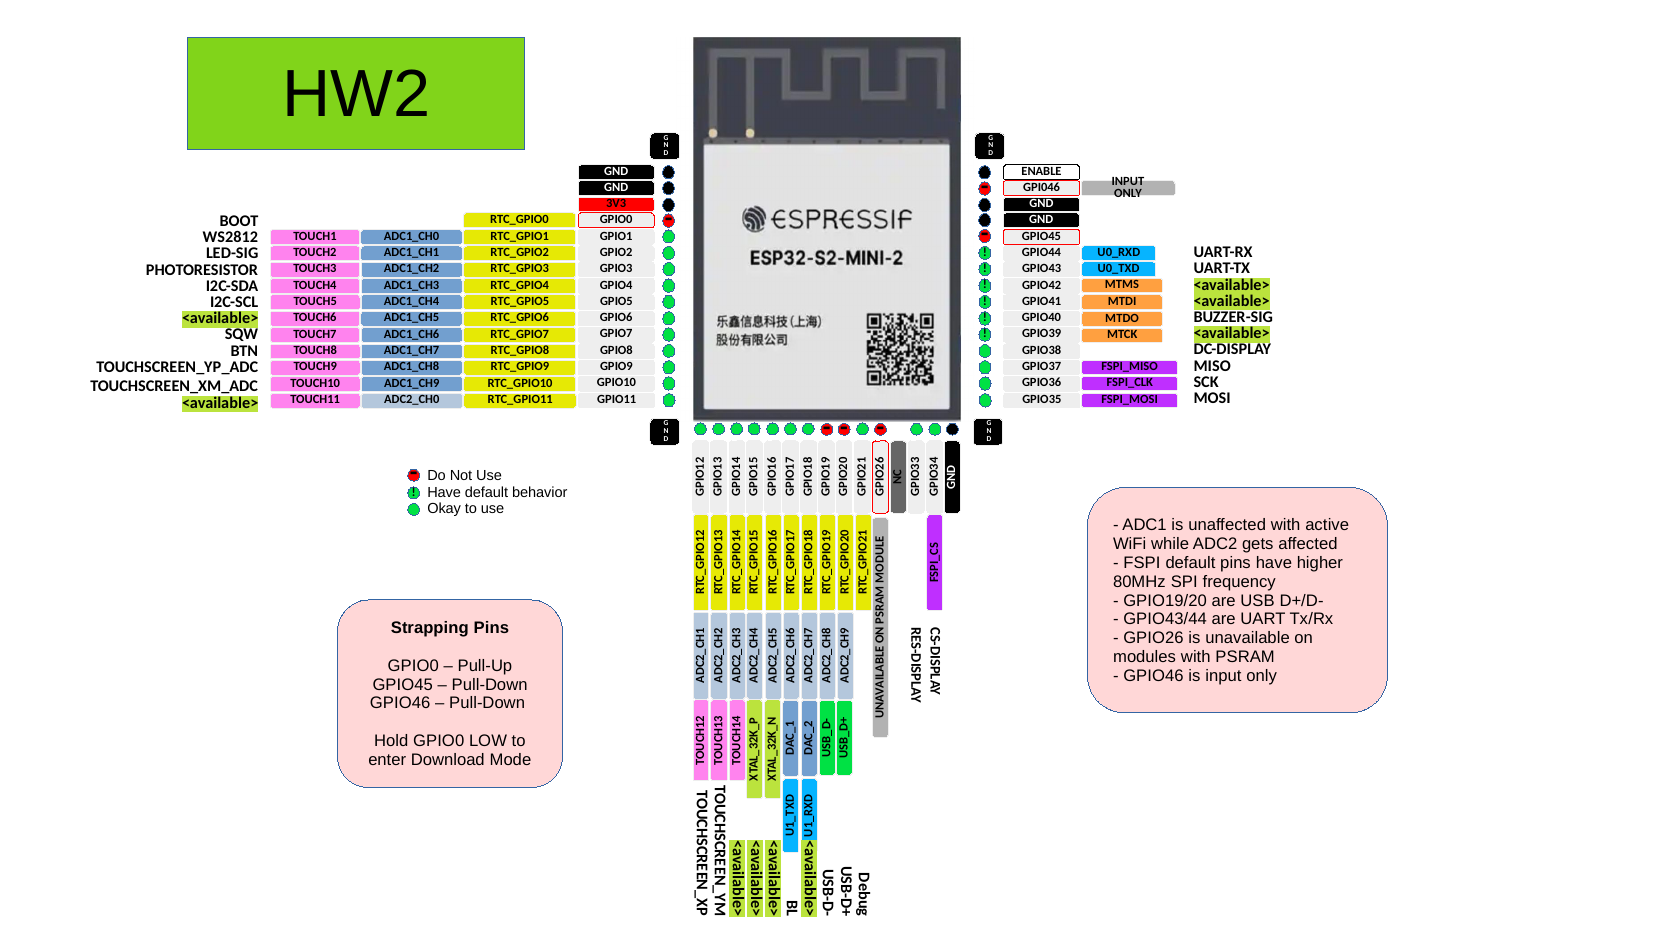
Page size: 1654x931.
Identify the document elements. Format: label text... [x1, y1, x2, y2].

text_box [662, 327, 675, 342]
text_box [662, 278, 675, 293]
text_box [856, 422, 869, 435]
text_box ENABLE [1003, 164, 1080, 180]
text_box GPIO41 [1003, 294, 1080, 310]
text_box ! [978, 311, 991, 326]
text_box RTC_GPIO13 [710, 514, 728, 611]
text_box GPIO1 [578, 229, 655, 245]
text_box UNAVAILABLE ON PSRAM MODULE [872, 517, 889, 738]
text_box GPIO2 [578, 245, 655, 261]
text_box GPIO40 [1003, 311, 1080, 326]
text_box ADC1_CH7 [361, 344, 463, 359]
text_box TOUCH11 [273, 393, 361, 409]
text_box GPIO0 [578, 212, 655, 228]
text_box ADC1_CH0 [360, 229, 463, 245]
text_box ADC1_CH6 [361, 327, 463, 343]
text_box CS-DISPLAY RES-DISPLAY [900, 612, 954, 755]
text_box GPIO38 [1003, 343, 1080, 359]
text_box ! [978, 278, 991, 293]
text_box TOUCH8 [273, 344, 361, 359]
text_box GPIO26 [872, 440, 889, 514]
text_box ADC2_CH8 [819, 612, 836, 668]
text_box RTC_GPIO14 [729, 514, 746, 611]
text_box RTC_GPIO16 [765, 514, 782, 611]
text_box GND [649, 132, 680, 160]
text_box GPIO5 [578, 294, 655, 310]
text_box [662, 295, 675, 309]
text_box [979, 360, 991, 374]
text_box NC [890, 440, 907, 514]
text_box TOUCH5 [273, 294, 361, 310]
text_box ADC2_CH7 [801, 612, 818, 668]
text_box GPIO36 [1003, 376, 1080, 392]
text_box GPIO42 [1003, 278, 1080, 294]
text_box TOUCH7 [273, 327, 360, 343]
text_box GPIO35 [1003, 393, 1080, 408]
text_box [815, 452, 821, 526]
text_box RTC_GPIO11 [463, 393, 577, 409]
text_box Do Not Use Have default behavior Okay to use [412, 460, 601, 532]
text_box - [662, 213, 675, 228]
text_box [662, 198, 675, 212]
text_box MTCK [1081, 328, 1163, 343]
text_box ! [978, 327, 991, 342]
text_box RTC_GPIO17 [783, 514, 800, 611]
text_box [662, 376, 675, 391]
text_box FSPI_MISO [1081, 360, 1178, 375]
text_box GPIO3 [578, 261, 655, 277]
text_box ADC1_CH3 [361, 278, 463, 294]
text_box RTC_GPIO3 [463, 262, 576, 278]
text_box RTC_GPIO10 [463, 376, 576, 392]
text_box ADC2_CH3 [729, 612, 746, 668]
text_box GPIO4 [578, 278, 655, 294]
text_box GPIO39 [1003, 327, 1080, 343]
text_box ADC2_CH2 [710, 612, 728, 668]
text_box ADC2_CH1 [693, 612, 709, 668]
text_box [979, 376, 992, 391]
text_box [712, 423, 725, 435]
text_box [978, 165, 991, 179]
text_box UART-RX UART-TX <available> <available> BUZZER-SIG <available> DC-DISPLAY MISO SCK MOSI [1178, 237, 1313, 420]
text_box GND [578, 180, 655, 196]
text_box [407, 503, 412, 515]
text_box RTC_GPIO9 [463, 360, 576, 376]
text_box - [407, 469, 412, 481]
text_box [662, 344, 675, 358]
text_box [979, 393, 992, 408]
text_box TOUCH10 [273, 376, 361, 392]
text_box - [838, 423, 851, 436]
text_box [730, 422, 743, 435]
text_box ADC2_CH9 [837, 612, 854, 668]
text_box RTC_GPIO20 [837, 514, 854, 611]
text_box GPIO33 [908, 440, 925, 514]
text_box FSPI_CS [926, 514, 943, 611]
text_box RTC_GPIO6 [463, 311, 576, 327]
text_box GPIO34 [926, 440, 943, 514]
text_box MTDI [1081, 294, 1163, 310]
text_box TOUCH9 [273, 360, 361, 376]
text_box [928, 423, 941, 436]
text_box [766, 422, 779, 435]
text_box ADC2_CH5 [765, 612, 782, 668]
text_box RTC_GPIO19 [819, 514, 836, 611]
text_box [868, 452, 911, 526]
text_box GPIO10 [578, 376, 655, 392]
text_box GPIO11 [578, 393, 655, 408]
text_box GPIO16 [764, 440, 781, 514]
text_box [662, 311, 675, 325]
text_box ADC1_CH2 [361, 262, 463, 278]
text_box [978, 198, 991, 212]
text_box - ADC1 is unaffected with active WiFi while ADC2 gets affected - FSPI default pins have higher 80MHz SPI frequency - GPIO19/20 are USB D+/D- - GPIO43/44 are UART Tx/Rx - GPIO26 is unavailable on modules with PSRAM - GPIO46 is input only [1087, 487, 1388, 713]
text_box ! [979, 295, 991, 309]
text_box RTC_GPIO12 [693, 514, 709, 611]
text_box RTC_GPIO21 [855, 514, 872, 611]
text_box [662, 246, 675, 260]
text_box GND [578, 164, 655, 180]
text_box TOUCH4 [273, 278, 360, 294]
text_box TOUCH3 [273, 262, 360, 278]
text_box RTC_GPIO2 [463, 245, 576, 261]
text_box ADC1_CH5 [360, 311, 463, 327]
text_box RTC_GPIO7 [463, 327, 576, 343]
text_box GND [973, 418, 1003, 446]
text_box MTDO [1081, 311, 1163, 327]
text_box [662, 229, 675, 243]
text_box [663, 393, 676, 407]
text_box - [874, 423, 887, 436]
text_box [662, 360, 675, 374]
text_box INPUT ONLY [1081, 180, 1176, 196]
text_box MTMS [1081, 278, 1163, 293]
text_box 3V3 [578, 197, 655, 212]
text_box [779, 452, 785, 526]
text_box GND [944, 440, 961, 514]
text_box [946, 423, 959, 436]
text_box ADC2_CH0 [361, 393, 463, 409]
text_box - [978, 229, 991, 243]
text_box GPIO7 [578, 327, 655, 343]
text_box GPIO17 [782, 440, 799, 514]
text_box Debug USB-D+ USB-D- <available> BL <available> <available> <available> TOUCHSCREEN_YM TOUCHSCREEN_XP [685, 668, 881, 931]
text_box RTC_GPIO0 [463, 212, 576, 228]
text_box GPIO8 [578, 343, 655, 359]
text_box GND [649, 418, 680, 446]
text_box [784, 422, 797, 435]
text_box ! [978, 262, 991, 276]
text_box [748, 422, 761, 435]
text_box GPIO15 [746, 440, 763, 514]
text_box GPIO12 [692, 440, 709, 514]
text_box - [978, 181, 991, 196]
text_box U0_RXD [1081, 245, 1156, 261]
text_box GPIO14 [729, 440, 745, 514]
text_box ADC2_CH6 [783, 612, 800, 668]
text_box [694, 422, 707, 435]
picture [676, 37, 976, 428]
text_box RTC_GPIO18 [801, 514, 818, 611]
text_box [662, 262, 675, 276]
text_box RTC_GPIO1 [463, 229, 576, 245]
text_box GND [1003, 212, 1080, 228]
text_box GPIO21 [854, 440, 871, 514]
text_box [910, 423, 923, 436]
text_box GND [1003, 197, 1080, 212]
text_box BOOT WS2812 LED-SIG PHOTORESISTOR I2C-SDA I2C-SCL <available> SQW BTN TOUCHSCREEN_YP_ADC TOUCHSCREEN_XM_ADC <available> [73, 206, 273, 420]
text_box GPIO13 [710, 440, 727, 514]
text_box [662, 165, 675, 179]
text_box RTC_GPIO8 [463, 344, 576, 359]
text_box - [820, 423, 833, 436]
text_box GPIO19 [818, 440, 835, 514]
text_box Strapping Pins GPIO0 – Pull-Up GPIO45 – Pull-Down GPIO46 – Pull-Down Hold GPIO0 LOW to enter Download Mode [337, 599, 563, 788]
text_box RTC_GPIO5 [463, 294, 576, 310]
text_box [978, 213, 991, 227]
text_box ! [407, 487, 412, 499]
text_box [979, 344, 991, 358]
text_box GPIO6 [578, 311, 655, 326]
text_box RTC_GPIO4 [463, 278, 576, 294]
text_box GPIO20 [836, 440, 852, 514]
text_box GPIO43 [1003, 261, 1080, 277]
text_box [662, 181, 675, 195]
text_box ADC1_CH1 [360, 245, 463, 261]
text_box GPIO18 [800, 440, 817, 514]
text_box TOUCH2 [273, 245, 360, 261]
text_box TOUCH1 [273, 229, 360, 245]
text_box U0_TXD [1081, 261, 1156, 277]
text_box GPI046 [1003, 180, 1080, 196]
text_box GPIO44 [1003, 245, 1080, 261]
text_box RTC_GPIO15 [746, 514, 763, 611]
text_box HW2 [187, 37, 525, 150]
text_box FSPI_CLK [1081, 376, 1178, 391]
text_box [796, 452, 803, 526]
text_box GPIO37 [1003, 360, 1080, 375]
text_box FSPI_MOSI [1081, 393, 1178, 408]
text_box GPIO45 [1003, 229, 1080, 245]
text_box ! [978, 246, 991, 260]
text_box ADC2_CH4 [746, 612, 763, 668]
text_box GND [974, 132, 1005, 160]
text_box TOUCH6 [273, 311, 360, 327]
text_box [802, 423, 815, 435]
text_box ADC1_CH8 [361, 360, 463, 376]
text_box ADC1_CH9 [361, 376, 463, 392]
text_box GPIO9 [578, 360, 655, 375]
text_box ADC1_CH4 [361, 294, 463, 310]
